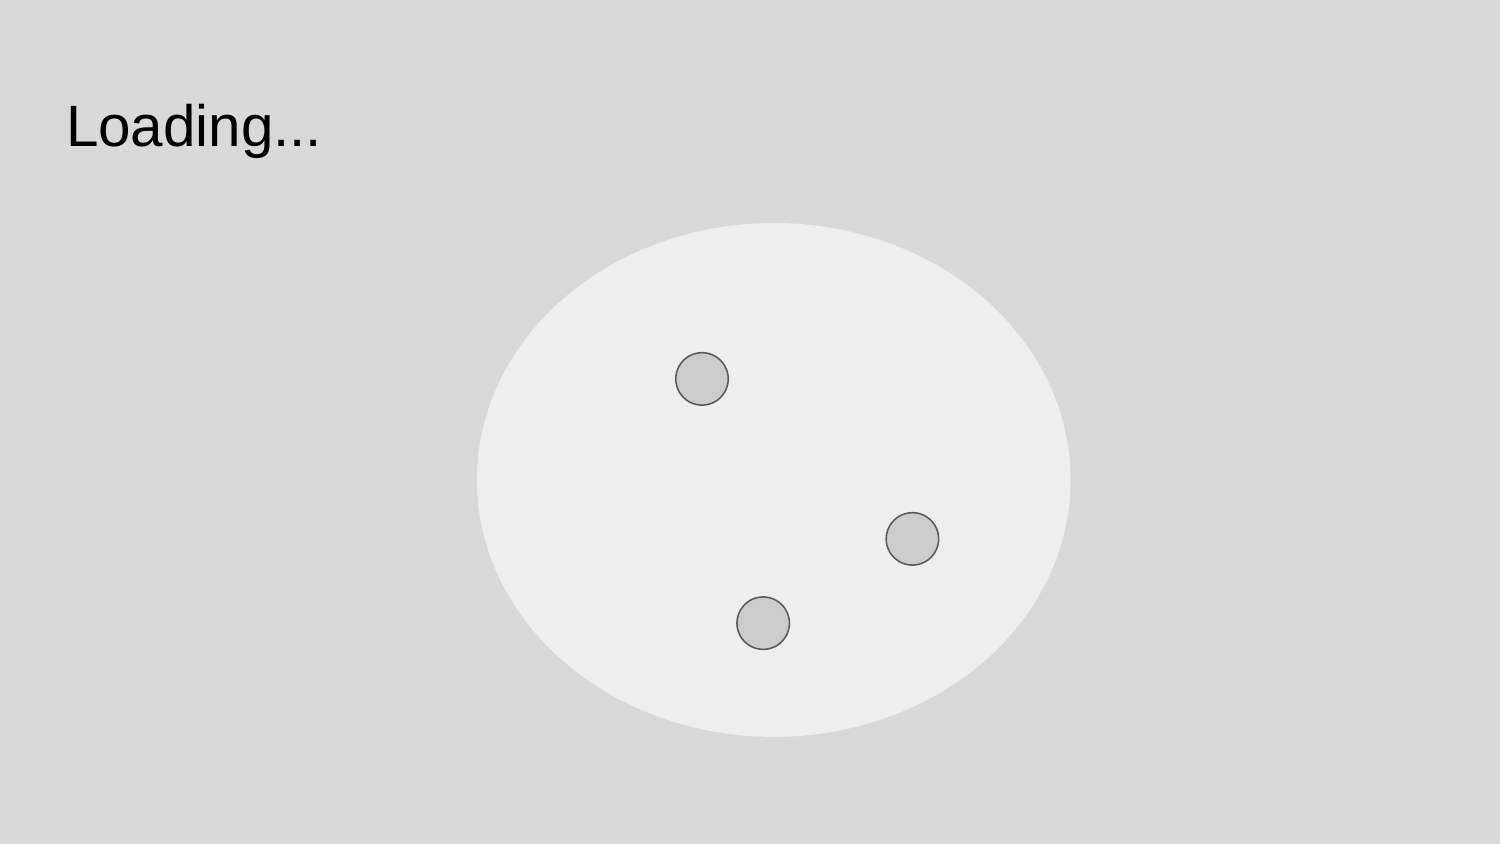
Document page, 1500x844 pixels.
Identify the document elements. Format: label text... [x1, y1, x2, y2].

text_box [476, 222, 1071, 737]
title Loading... [51, 72, 1449, 167]
